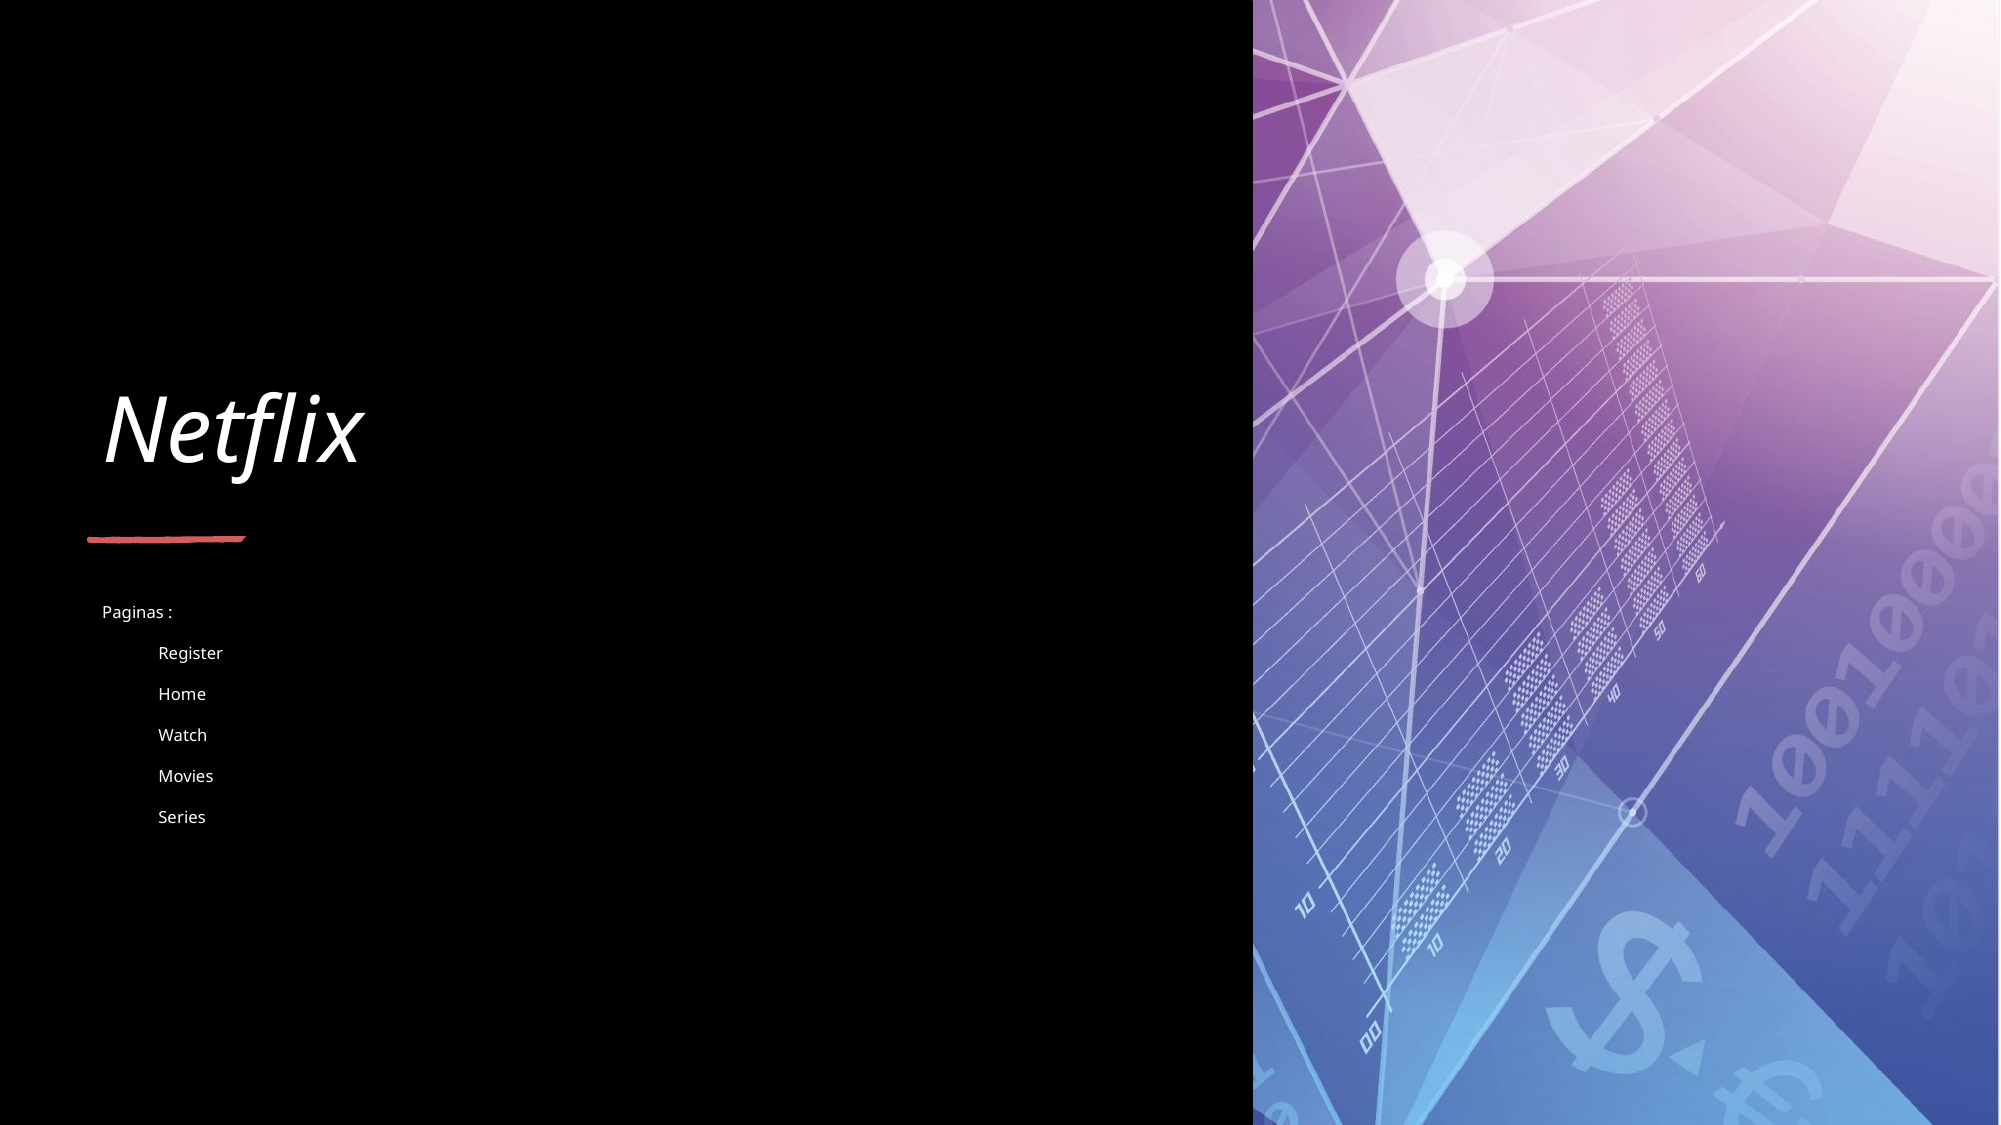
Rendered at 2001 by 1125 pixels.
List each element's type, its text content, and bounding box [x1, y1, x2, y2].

picture [1253, 0, 1999, 1125]
subtitle Paginas : Register Home Watch Movies Series [86, 594, 1000, 863]
title Netflix [86, 131, 1000, 489]
text_box [0, 0, 1253, 1125]
